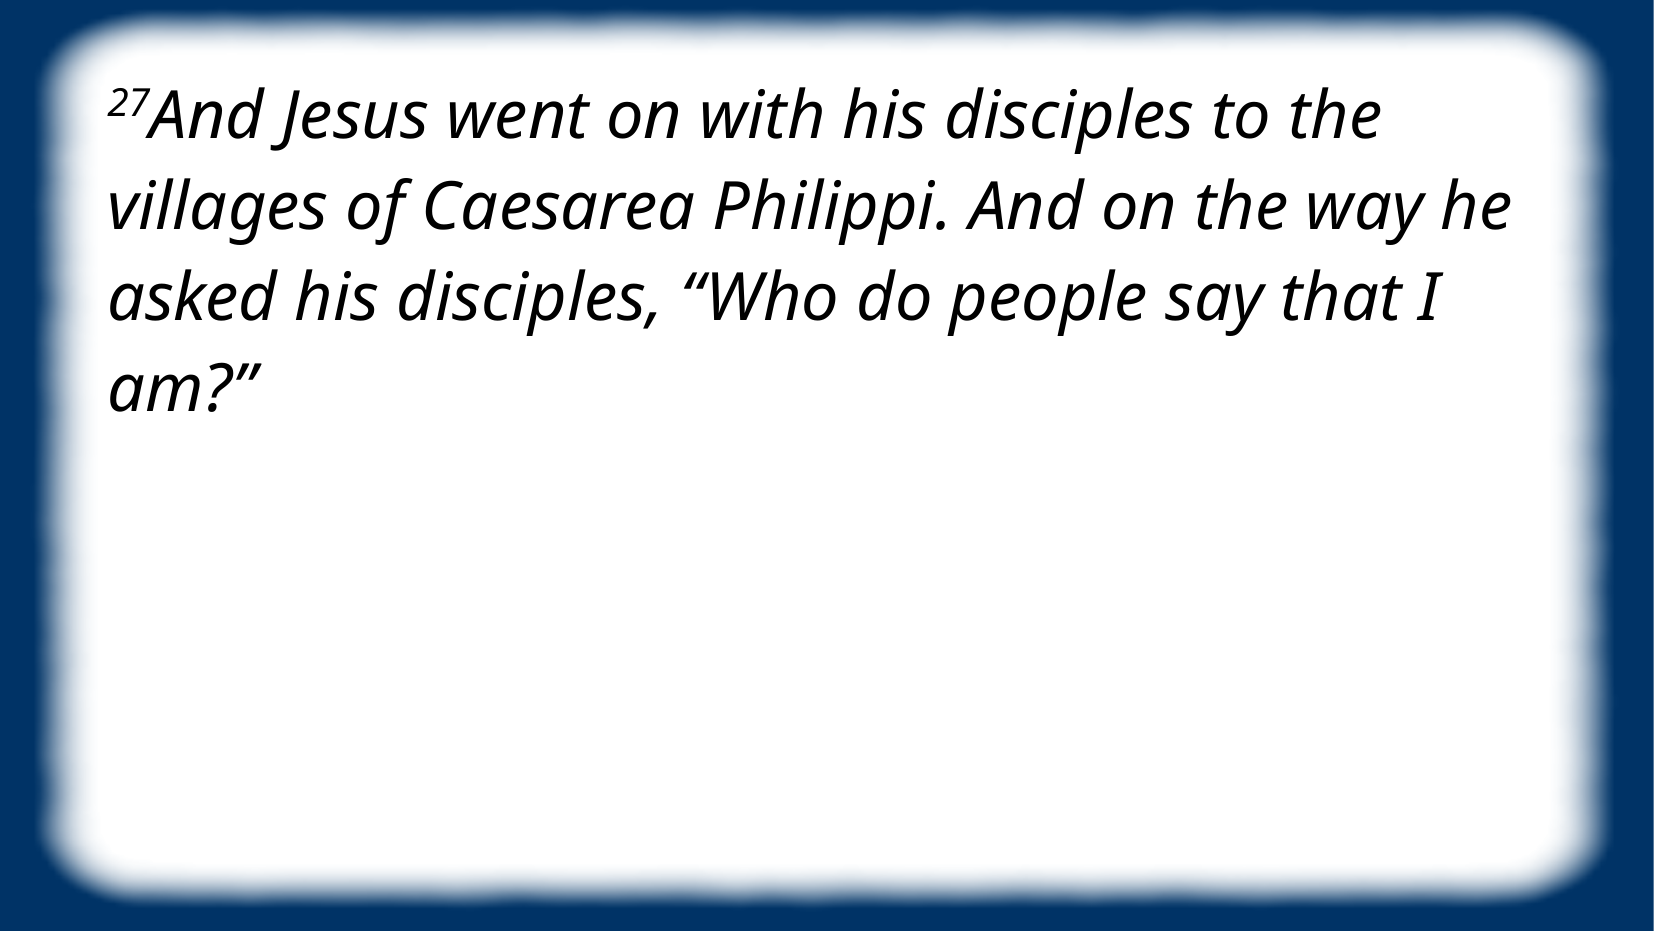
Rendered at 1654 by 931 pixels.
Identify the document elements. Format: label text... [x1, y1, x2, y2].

text_box 27And Jesus went on with his disciples to the villages of Caesarea Philippi. And on the way he asked his disciples, “Who do people say that I am?” [92, 60, 1563, 436]
picture [0, 0, 1654, 931]
